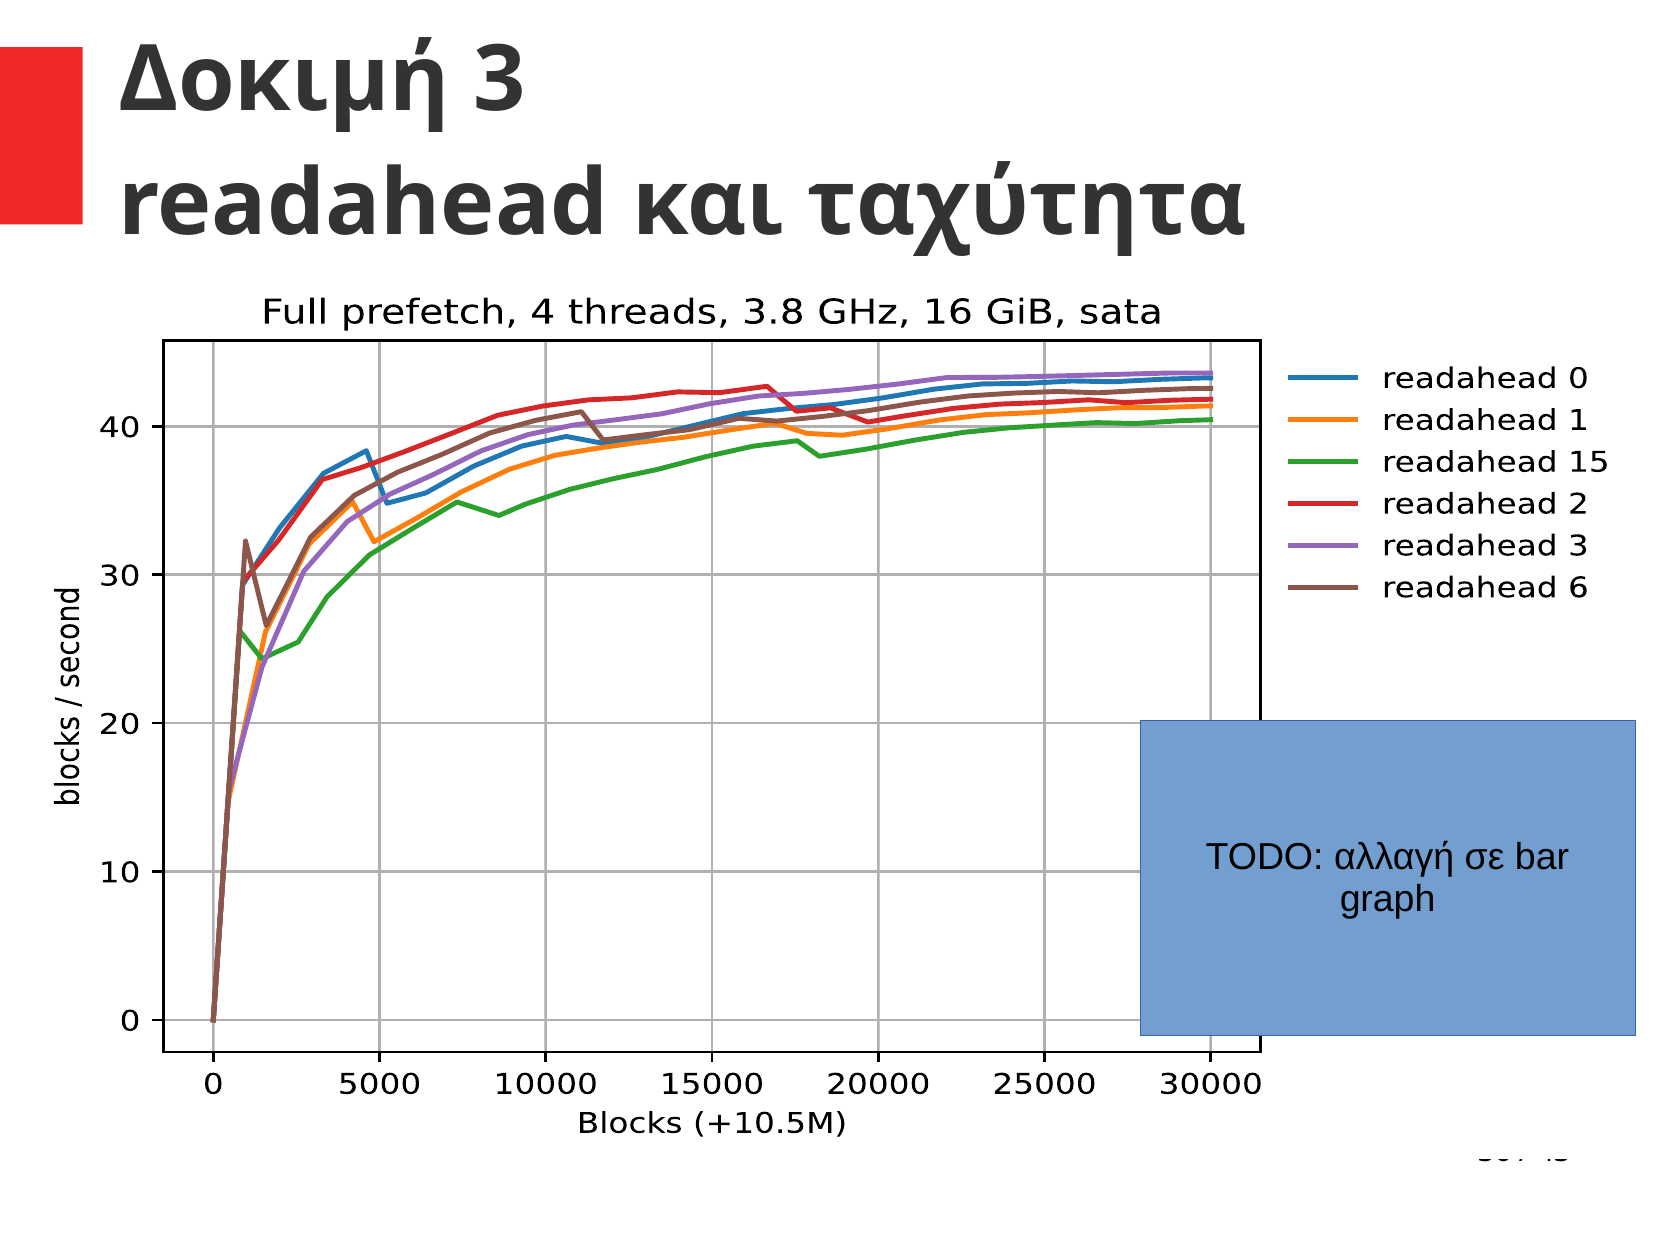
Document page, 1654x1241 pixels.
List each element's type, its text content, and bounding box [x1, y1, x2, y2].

text_box TODO: αλλαγή σε bar graph [1140, 720, 1636, 1036]
picture [29, 275, 1648, 1161]
title Δοκιμή 3 readahead και ταχύτητα [118, 30, 1606, 245]
